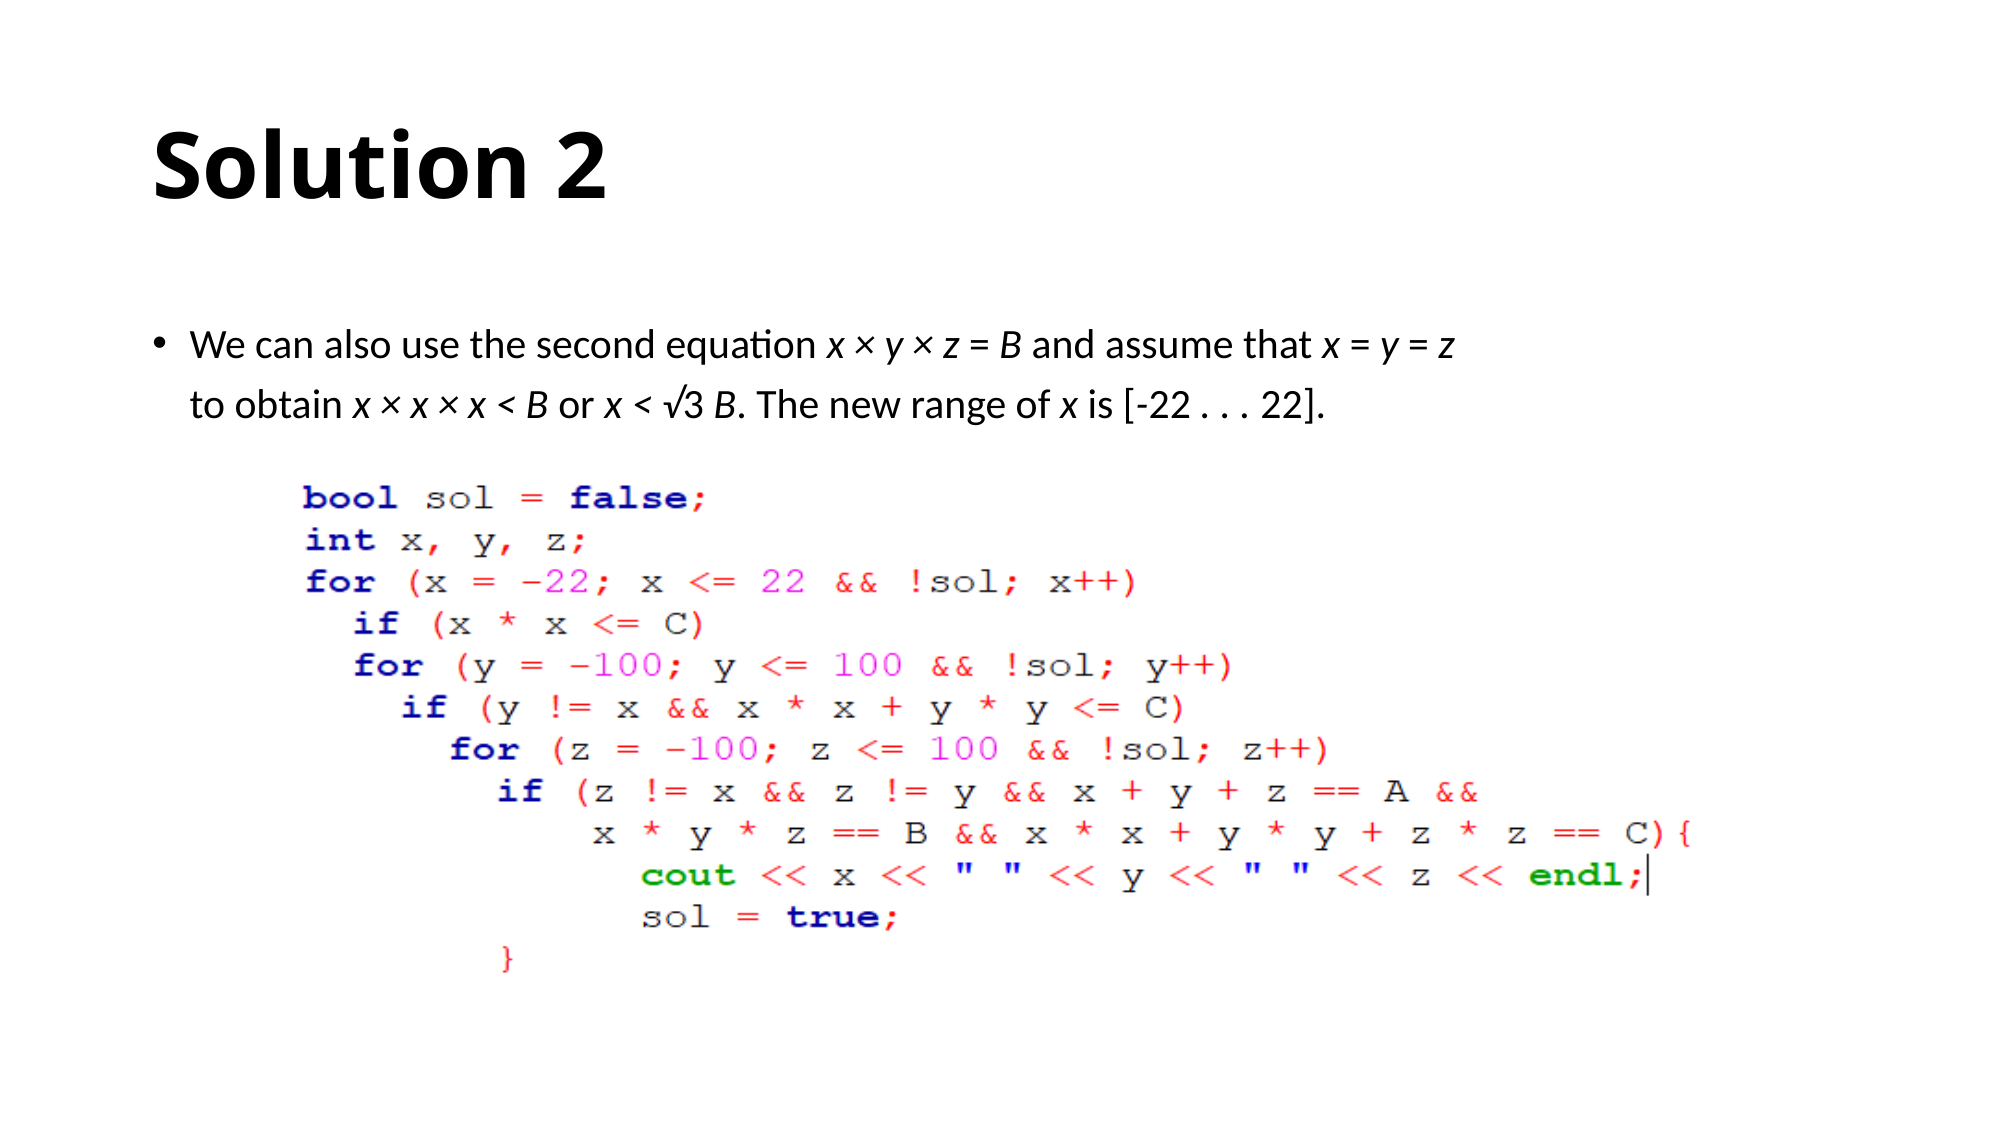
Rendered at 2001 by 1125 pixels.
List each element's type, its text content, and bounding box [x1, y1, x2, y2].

text_box We can also use the second equation x × y × z = B and assume that x = y = z to obtain x × x × x < B or x < √3 B. The new range of x is [-22 . . . 22]. [137, 299, 1863, 1014]
picture [232, 458, 1736, 999]
text_box Solution 2 [137, 59, 1863, 278]
